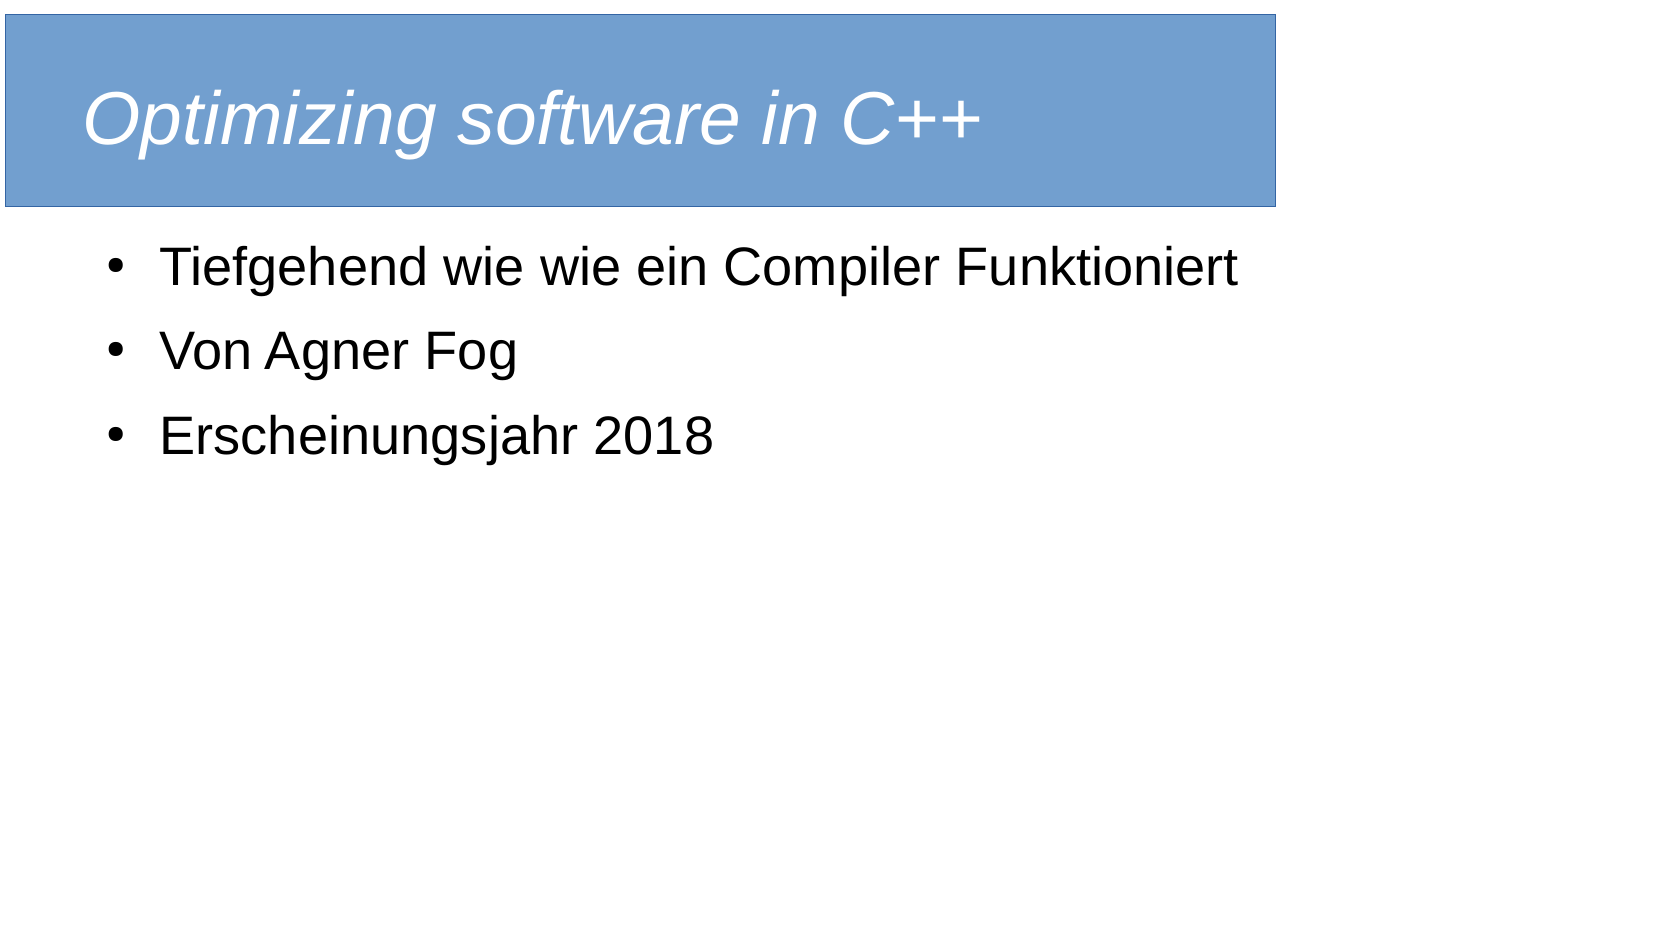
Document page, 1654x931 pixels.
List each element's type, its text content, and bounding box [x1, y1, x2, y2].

list Tiefgehend wie wie ein Compiler Funktioniert Von Agner Fog Erscheinungsjahr 2018 [88, 236, 1565, 798]
title Optimizing software in C++ [82, 44, 1235, 192]
